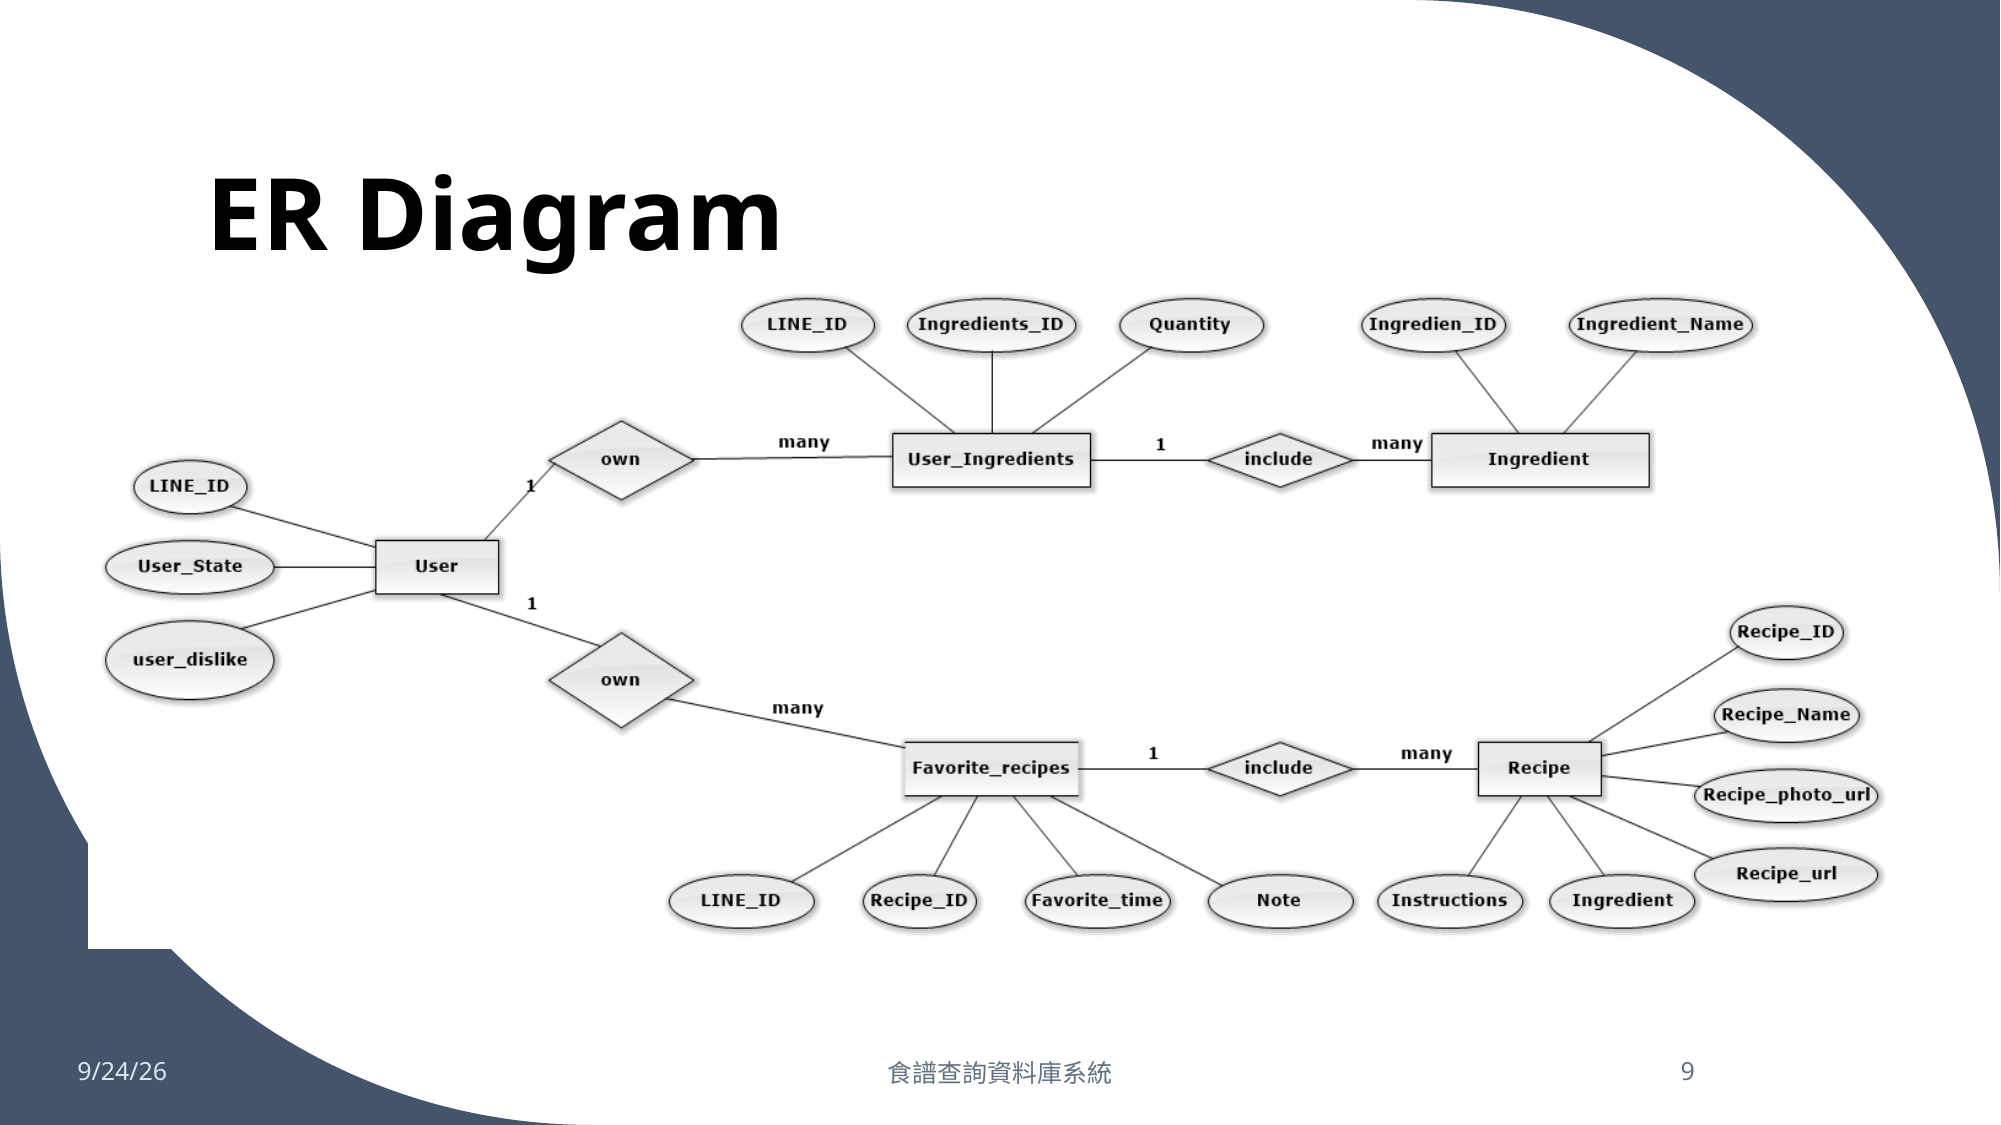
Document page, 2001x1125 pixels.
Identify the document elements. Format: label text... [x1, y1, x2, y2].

slide_number 6/10/2025 [62, 1042, 342, 1103]
picture [88, 278, 1898, 949]
slide_number 9 [1665, 1042, 1938, 1103]
title ER Diagram [191, 62, 1796, 278]
footer 食譜查詢資料庫系統 [662, 1042, 1338, 1103]
